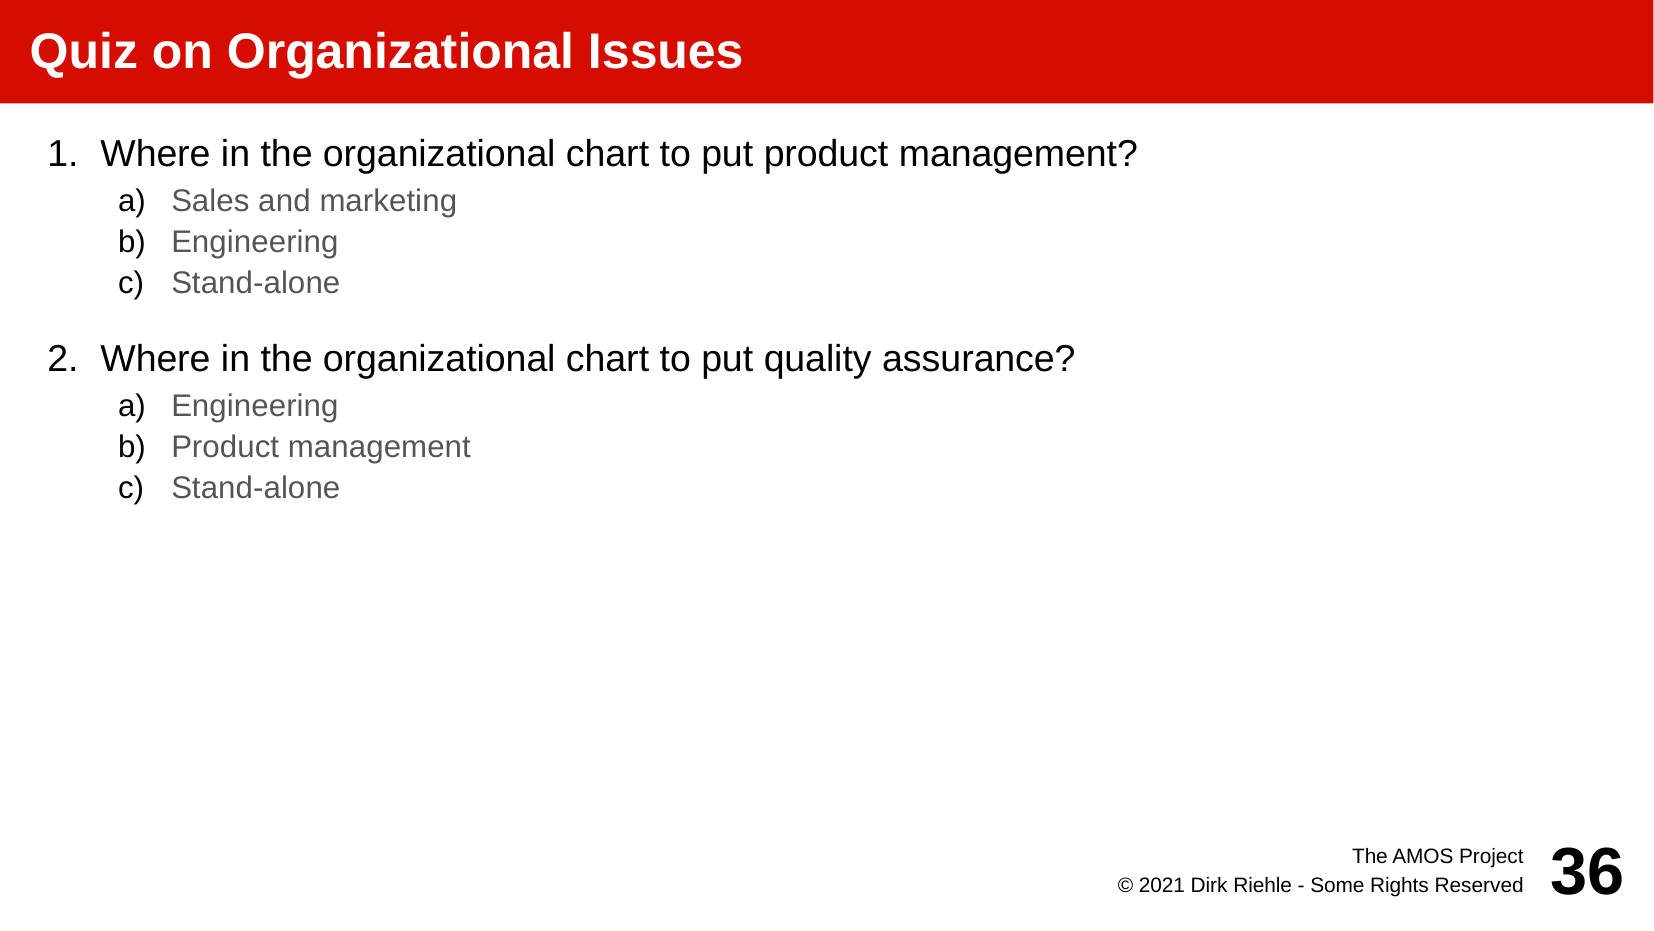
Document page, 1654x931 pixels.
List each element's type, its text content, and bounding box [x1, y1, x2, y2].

list Where in the organizational chart to put product management? Sales and marketing Engineering Stand-alone Where in the organizational chart to put quality assurance? Engineering Product management Stand-alone [29, 132, 1625, 813]
title Quiz on Organizational Issues [0, 0, 1654, 104]
